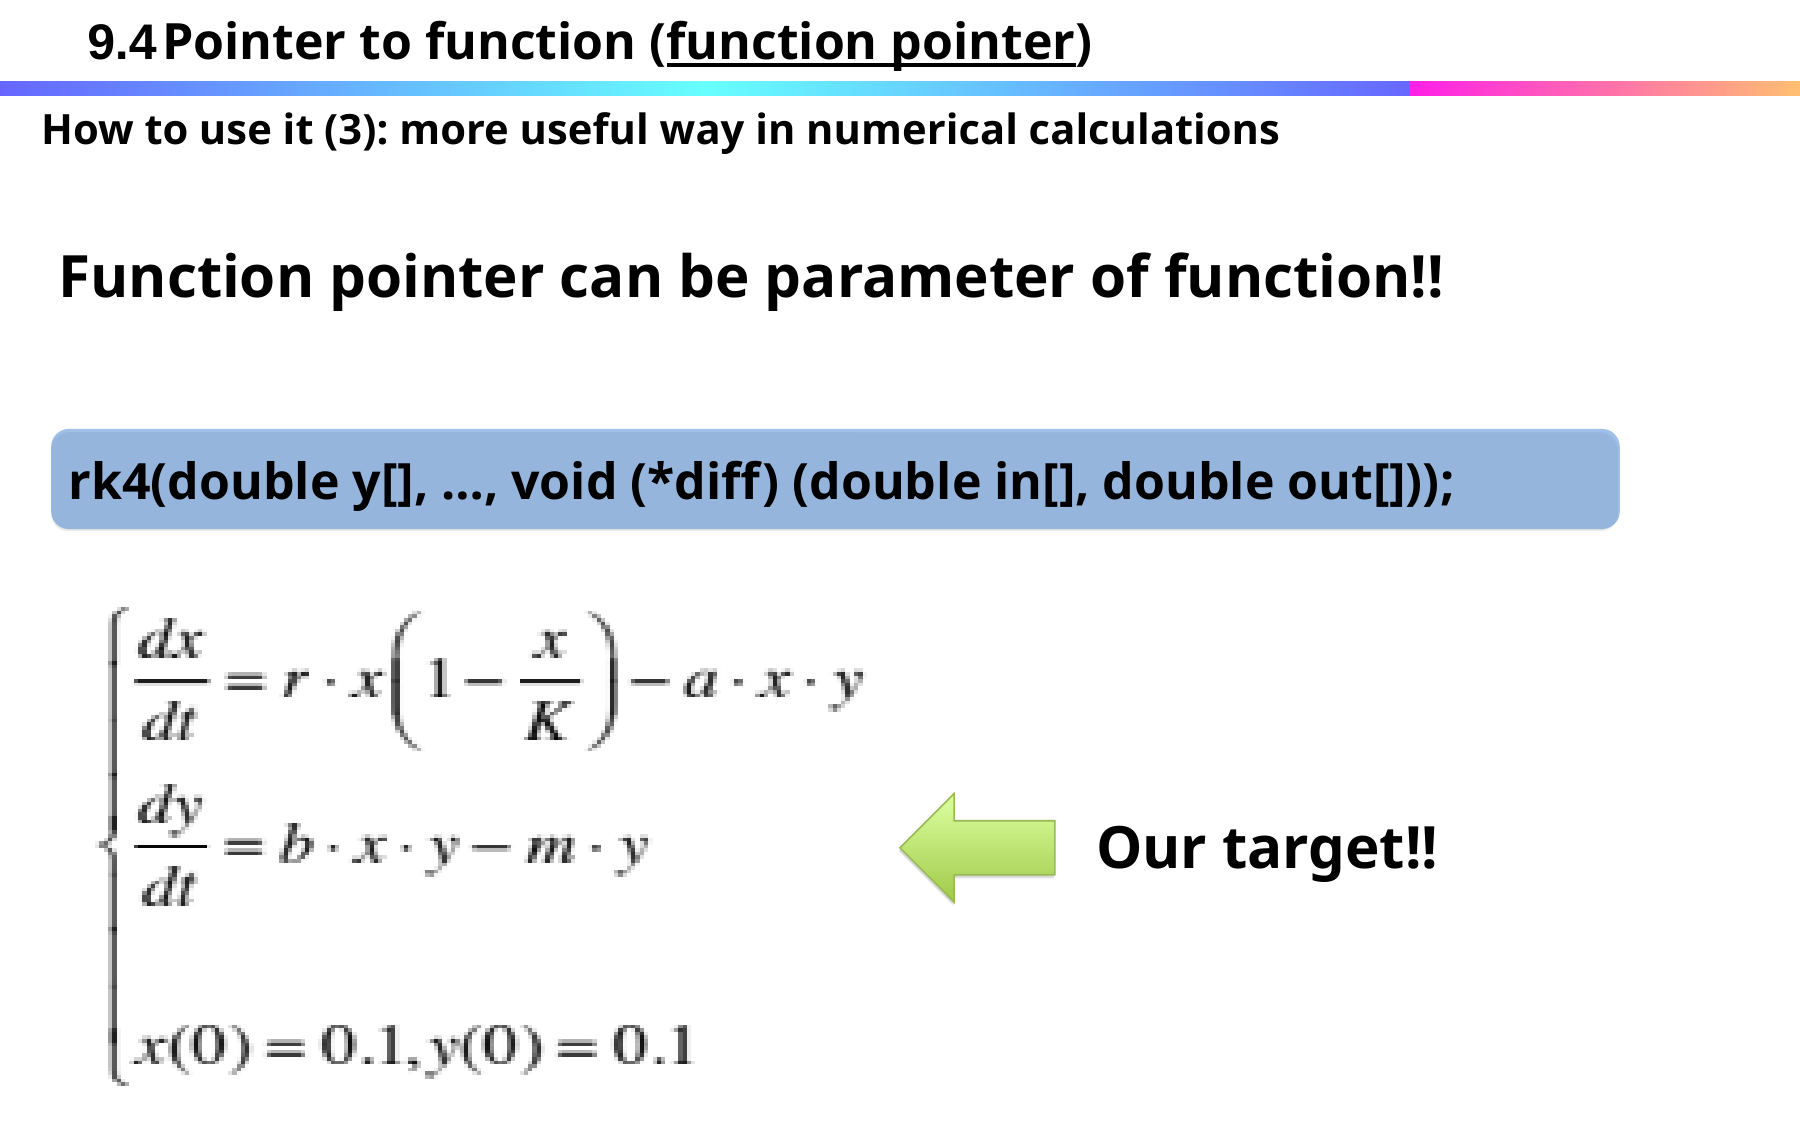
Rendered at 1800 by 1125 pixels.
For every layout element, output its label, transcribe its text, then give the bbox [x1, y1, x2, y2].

picture [87, 597, 868, 1090]
text_box rk4(double y[], …, void (*diff) (double in[], double out[])); [53, 442, 1658, 518]
text_box 9.4 Pointer to function (function pointer) [72, 2, 1108, 77]
text_box Function pointer can be parameter of function!! [43, 232, 1648, 317]
text_box [899, 793, 1055, 903]
text_box [0, 81, 1800, 96]
text_box Our target!! [1081, 802, 1735, 888]
text_box [51, 428, 1620, 530]
text_box How to use it (3): more useful way in numerical calculations [26, 95, 1630, 161]
